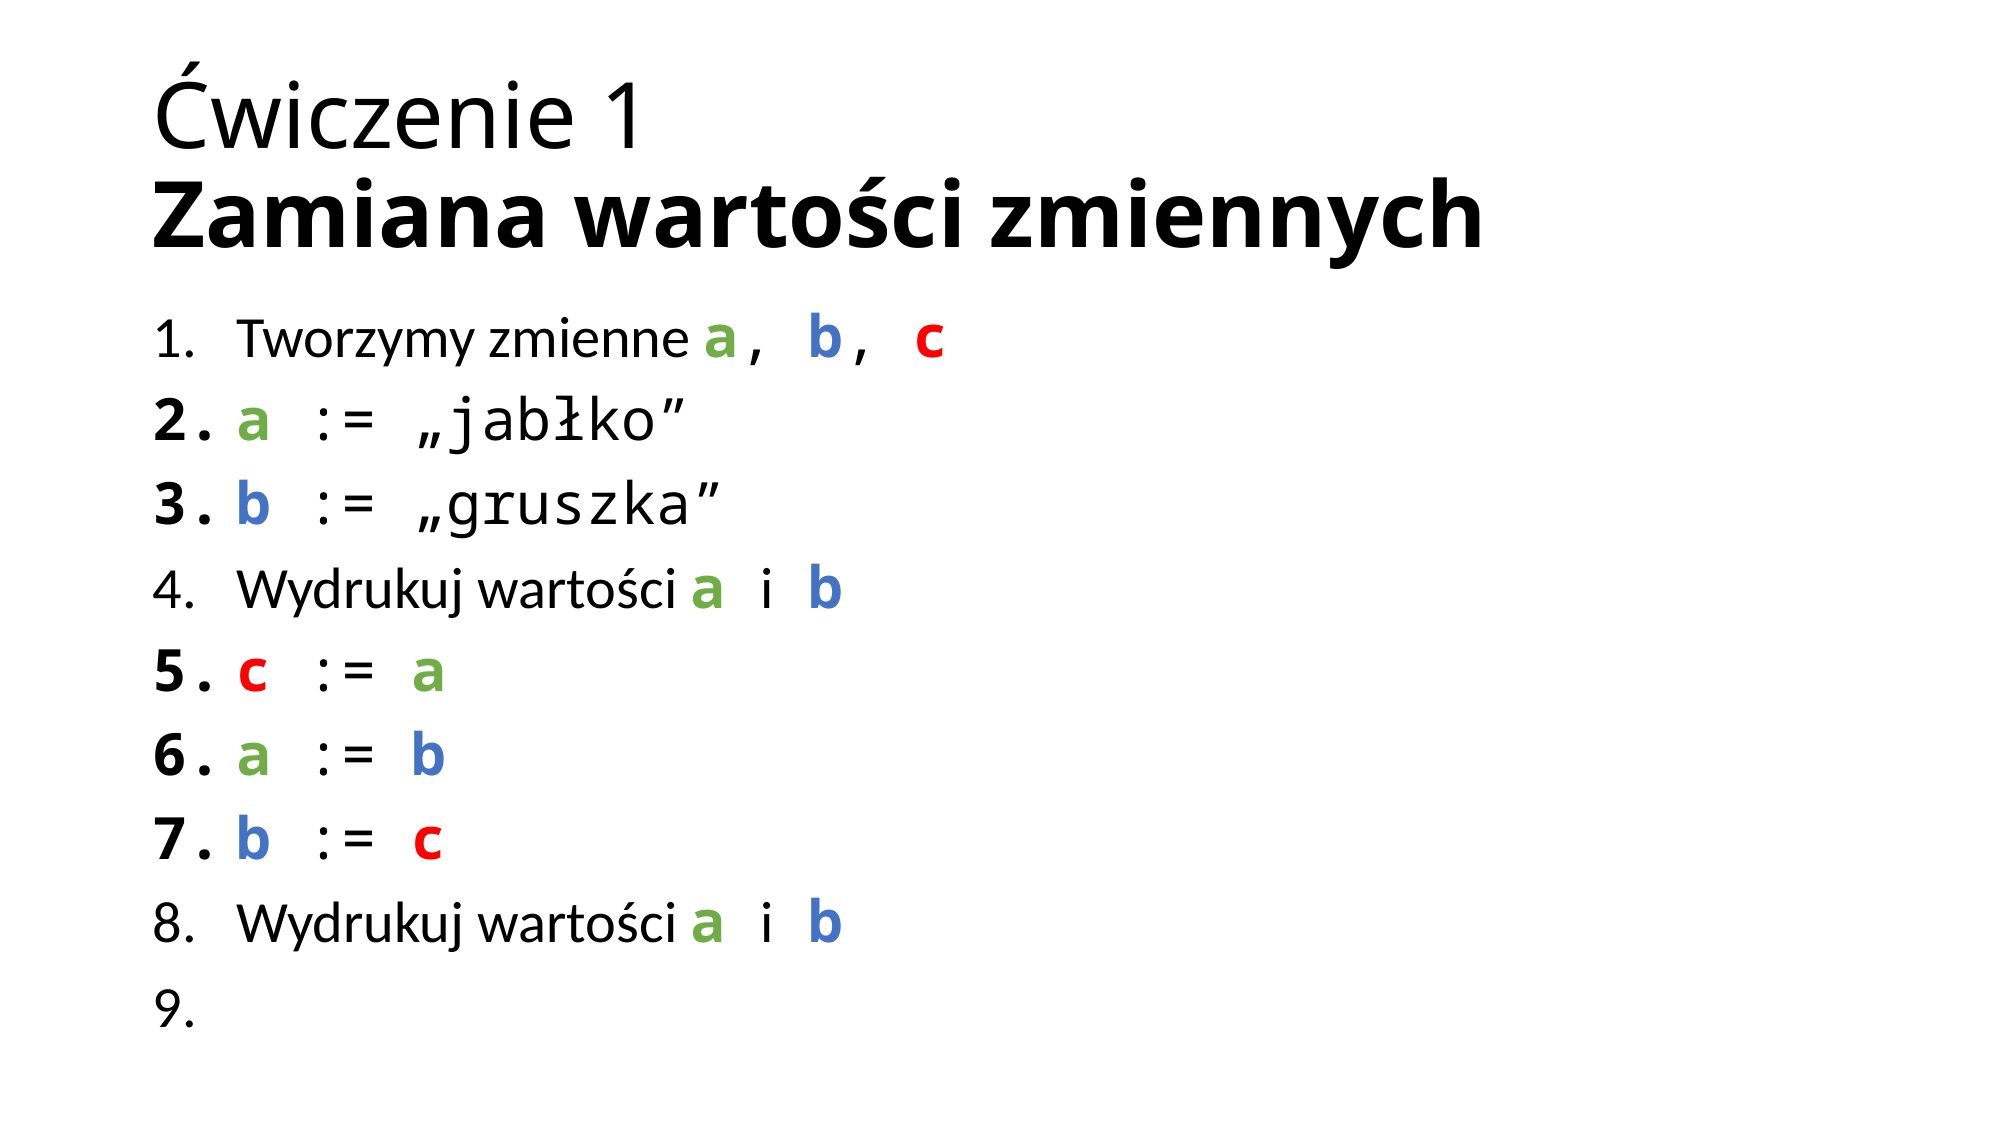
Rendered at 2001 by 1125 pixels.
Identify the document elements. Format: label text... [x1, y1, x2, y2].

list Tworzymy zmienne a, b, c a := „jabłko” b := „gruszka” Wydrukuj wartości a i b c := a a := b b := c Wydrukuj wartości a i b [137, 299, 1863, 1014]
title Ćwiczenie 1 Zamiana wartości zmiennych [137, 59, 1863, 278]
